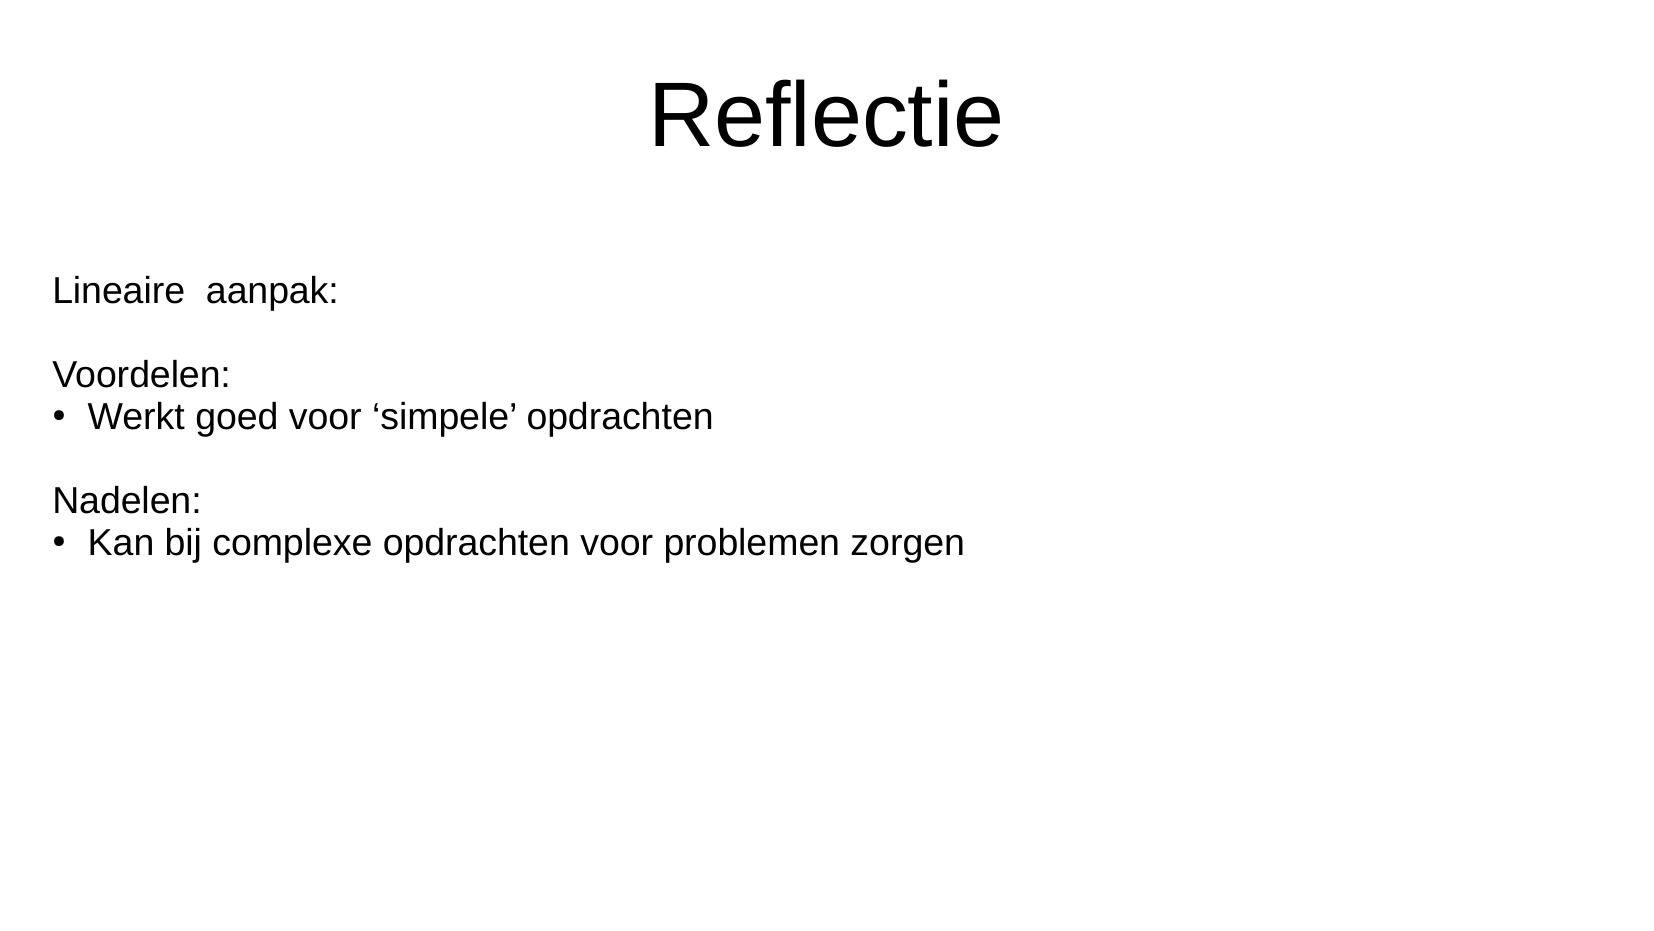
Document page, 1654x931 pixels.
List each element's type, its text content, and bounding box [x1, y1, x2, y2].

title Reflectie [82, 37, 1571, 193]
text_box Lineaire aanpak: Voordelen: Werkt goed voor ‘simpele’ opdrachten Nadelen: Kan bij complexe opdrachten voor problemen zorgen [37, 262, 976, 540]
